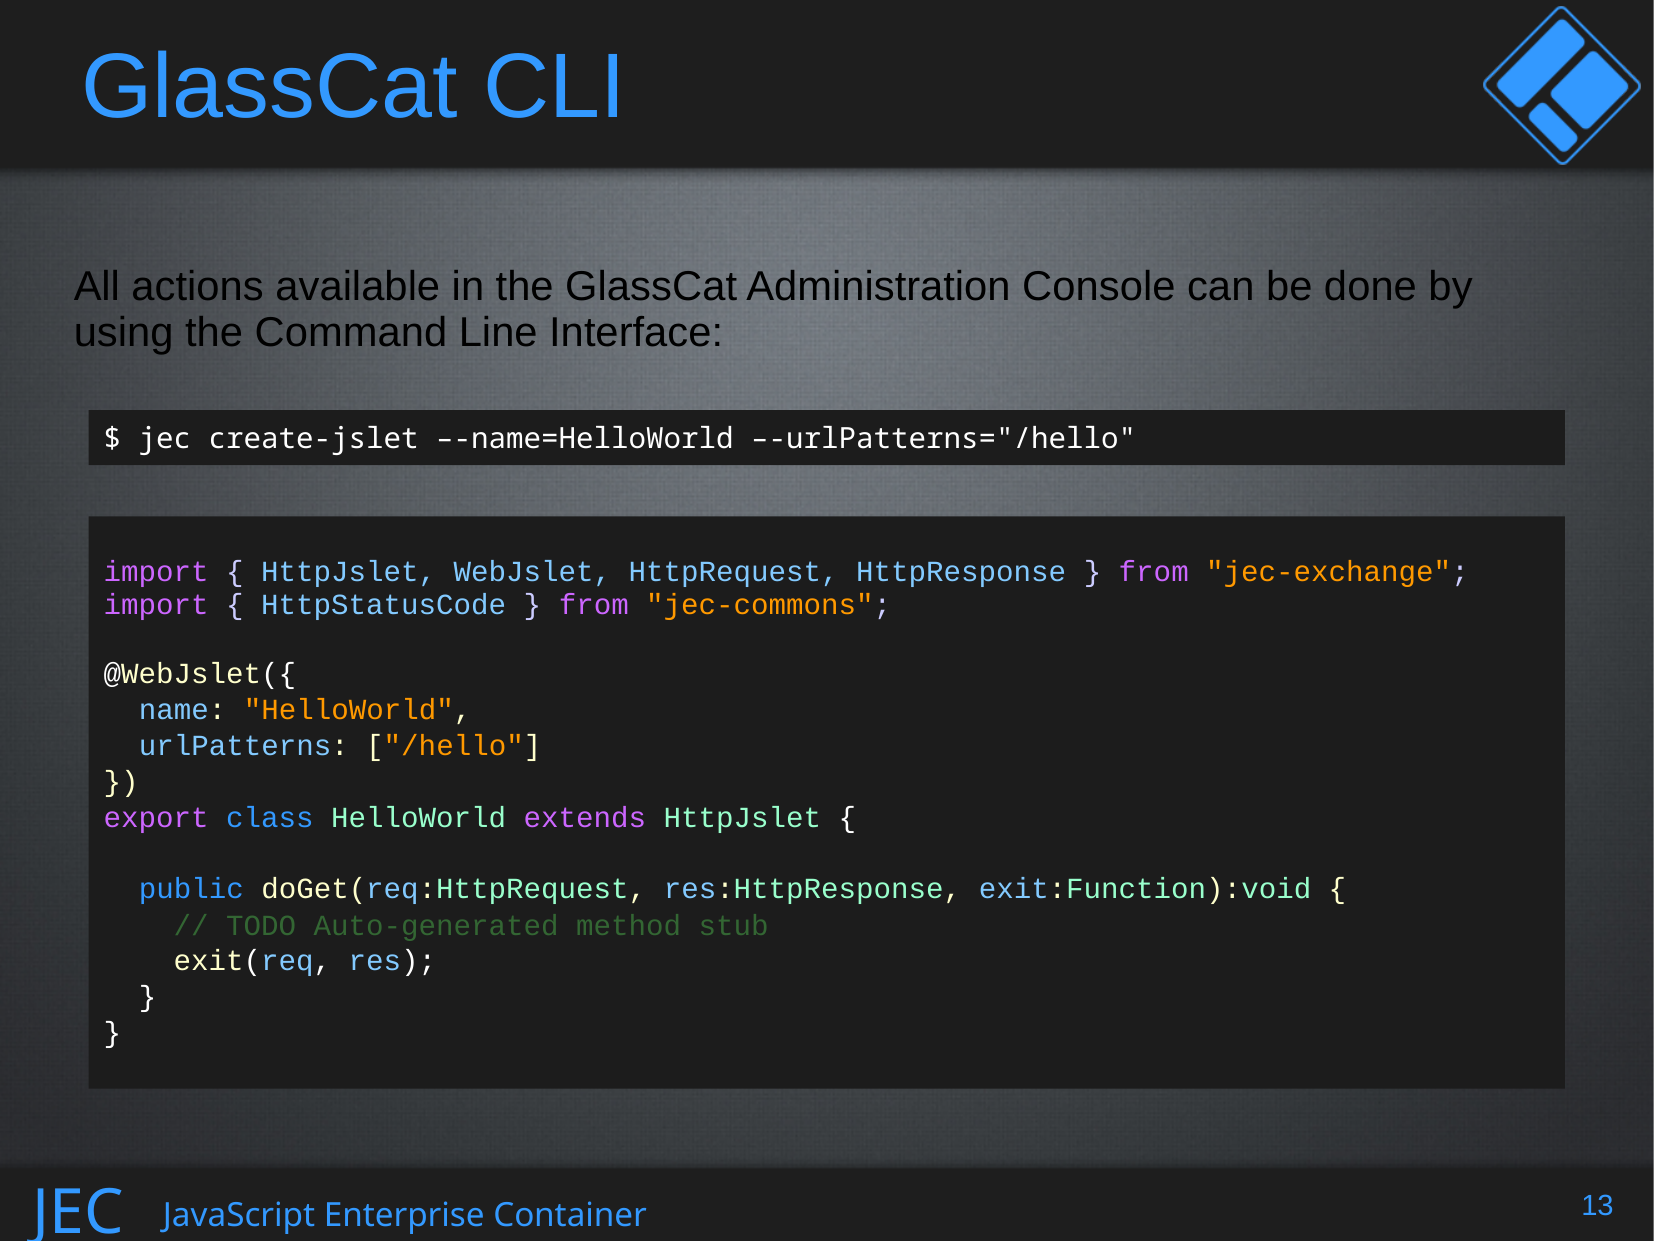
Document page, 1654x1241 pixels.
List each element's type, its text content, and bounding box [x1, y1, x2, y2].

picture [0, 0, 1654, 1241]
text_box JEC [17, 1159, 149, 1241]
title GlassCat CLI [81, 23, 1440, 147]
text_box 13 [742, 1181, 1629, 1229]
text_box JavaScript Enterprise Container [148, 1183, 651, 1241]
text_box $ jec create-jslet –-name=HelloWorld –-urlPatterns="/hello" [88, 410, 1565, 459]
text_box All actions available in the GlassCat Administration Console can be done by using the Command Line Interface: [59, 254, 1595, 364]
text_box import { HttpJslet, WebJslet, HttpRequest, HttpResponse } from "jec-exchange"; import { HttpStatusCode } from "jec-commons"; @WebJslet({ name: "HelloWorld", urlPatterns: ["/hello"] }) export class HelloWorld extends HttpJslet { public doGet(req:HttpRequest, res:HttpResponse, exit:Function):void { // TODO Auto-generated method stub exit(req, res); } } [88, 516, 1565, 1089]
